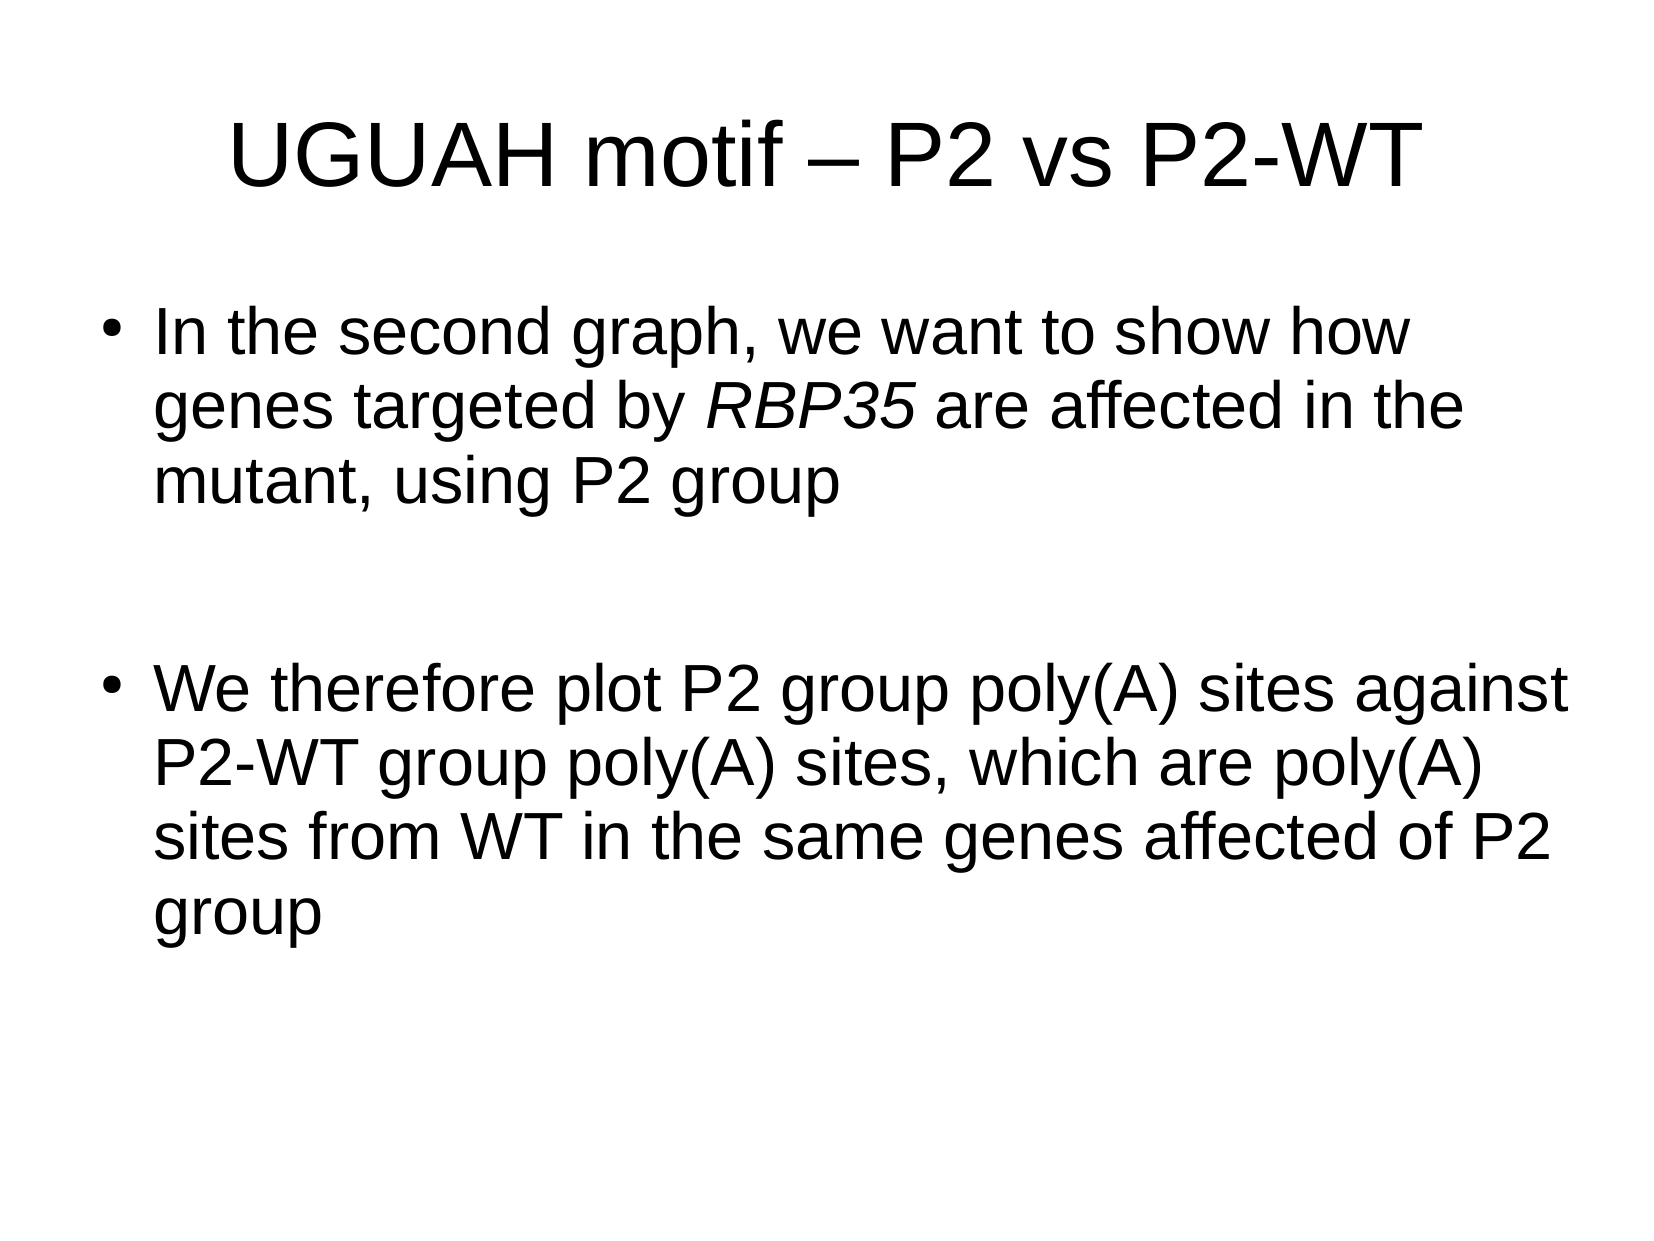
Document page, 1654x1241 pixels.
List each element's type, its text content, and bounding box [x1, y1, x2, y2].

text_box UGUAH motif – P2 vs P2-WT [82, 49, 1571, 257]
text_box In the second graph, we want to show how genes targeted by RBP35 are affected in the mutant, using P2 group We therefore plot P2 group poly(A) sites against P2-WT group poly(A) sites, which are poly(A) sites from WT in the same genes affected of P2 group [82, 290, 1571, 1010]
